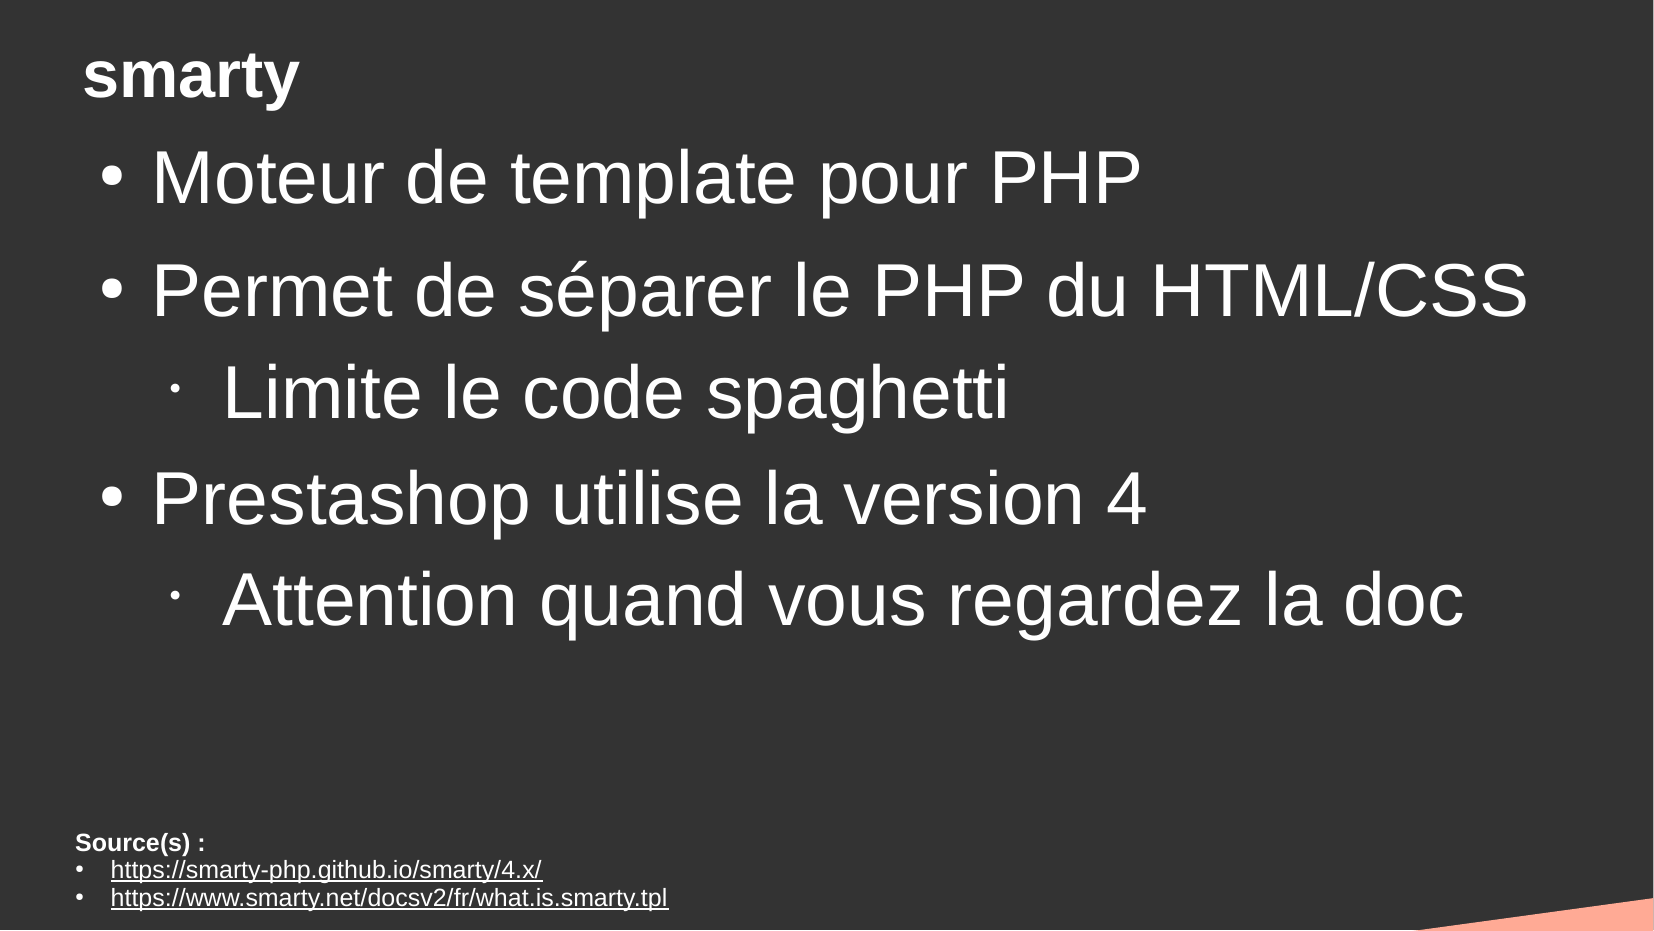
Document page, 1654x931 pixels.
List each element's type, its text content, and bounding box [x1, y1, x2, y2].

list Moteur de template pour PHP Permet de séparer le PHP du HTML/CSS Limite le code spaghetti Prestashop utilise la version 4 Attention quand vous regardez la doc [80, 135, 1620, 804]
title smarty [82, 37, 1571, 114]
text_box [1412, 898, 1654, 931]
text_box Source(s) : https://smarty-php.github.io/smarty/4.x/ https://www.smarty.net/docsv2/fr/what.is.smarty.tpl [60, 820, 1546, 920]
